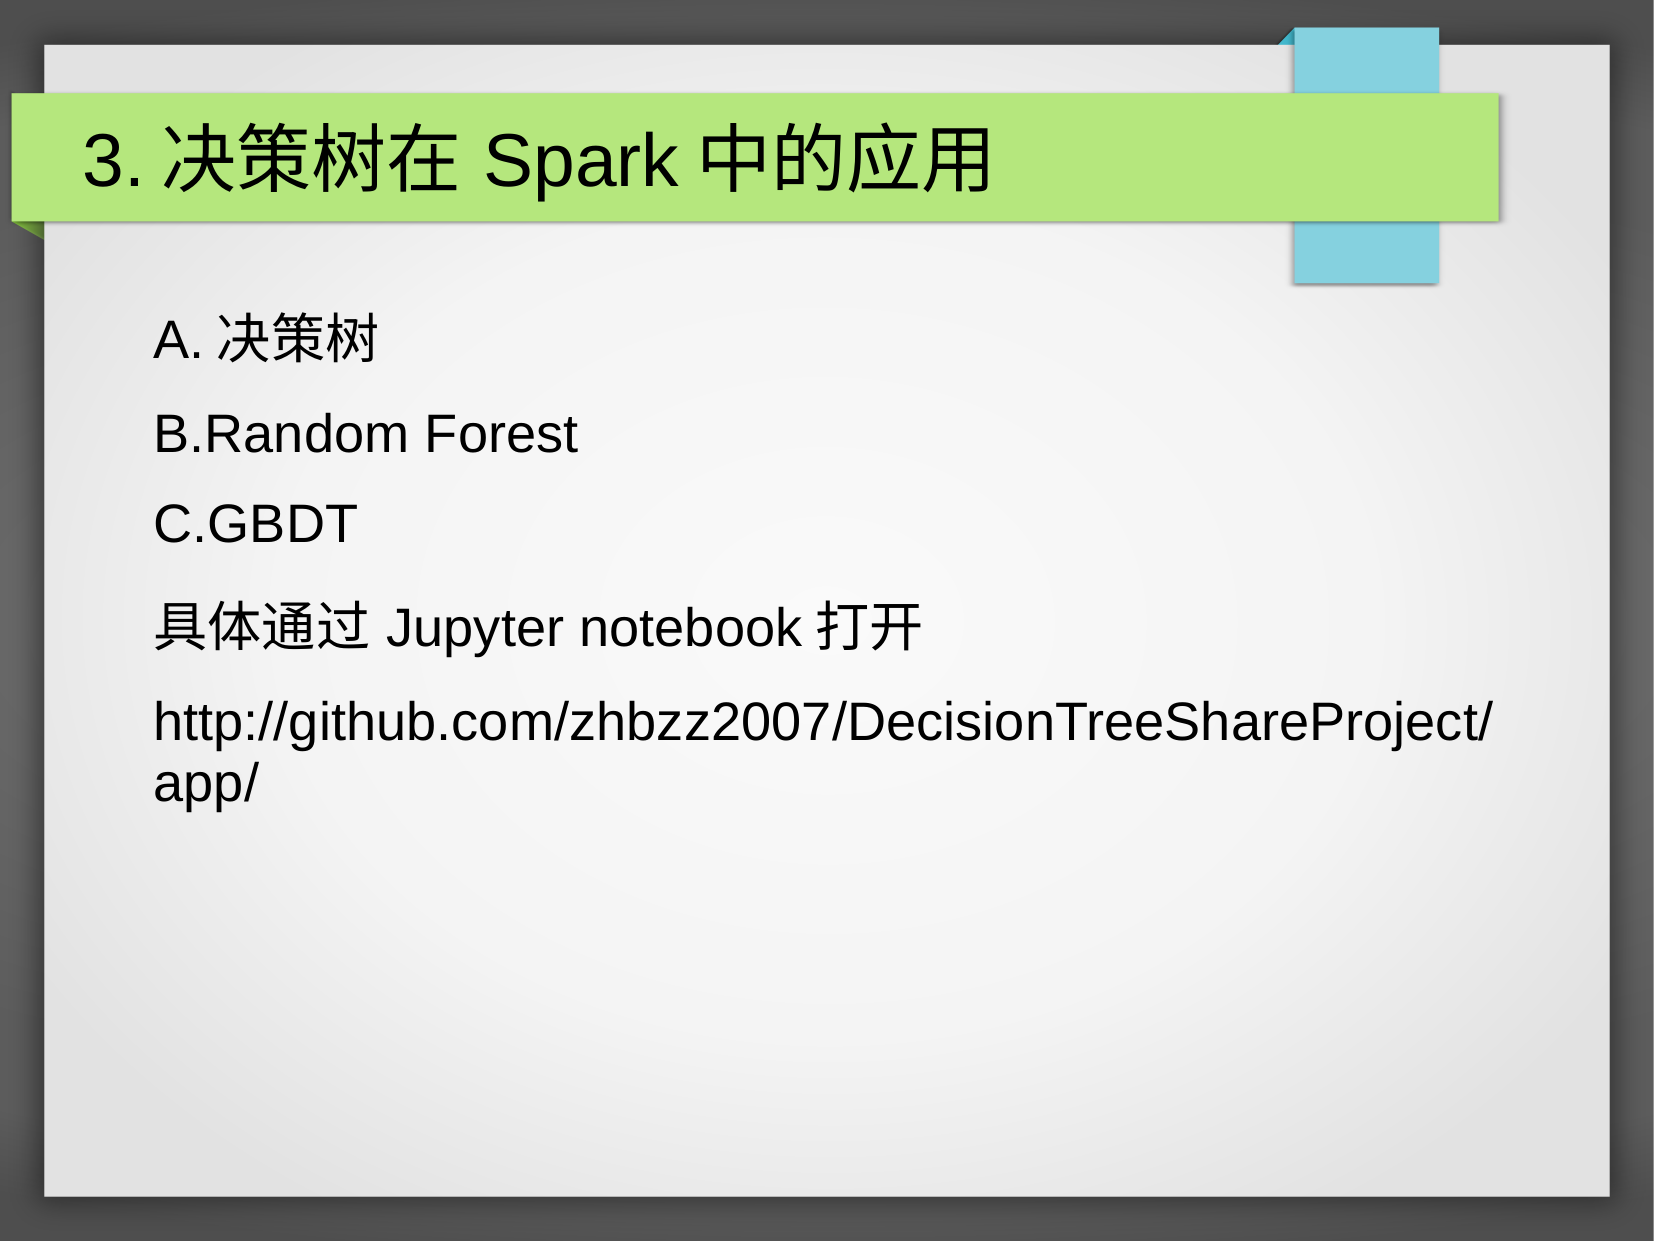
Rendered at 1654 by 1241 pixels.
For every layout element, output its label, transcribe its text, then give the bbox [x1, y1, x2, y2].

picture [0, 0, 1654, 1241]
title 3.决策树在Spark中的应用 [82, 94, 1264, 213]
list A.决策树 B.Random Forest C.GBDT 具体通过Jupyter notebook打开 http://github.com/zhbzz2007/DecisionTreeShareProject/app/ [82, 295, 1571, 1015]
